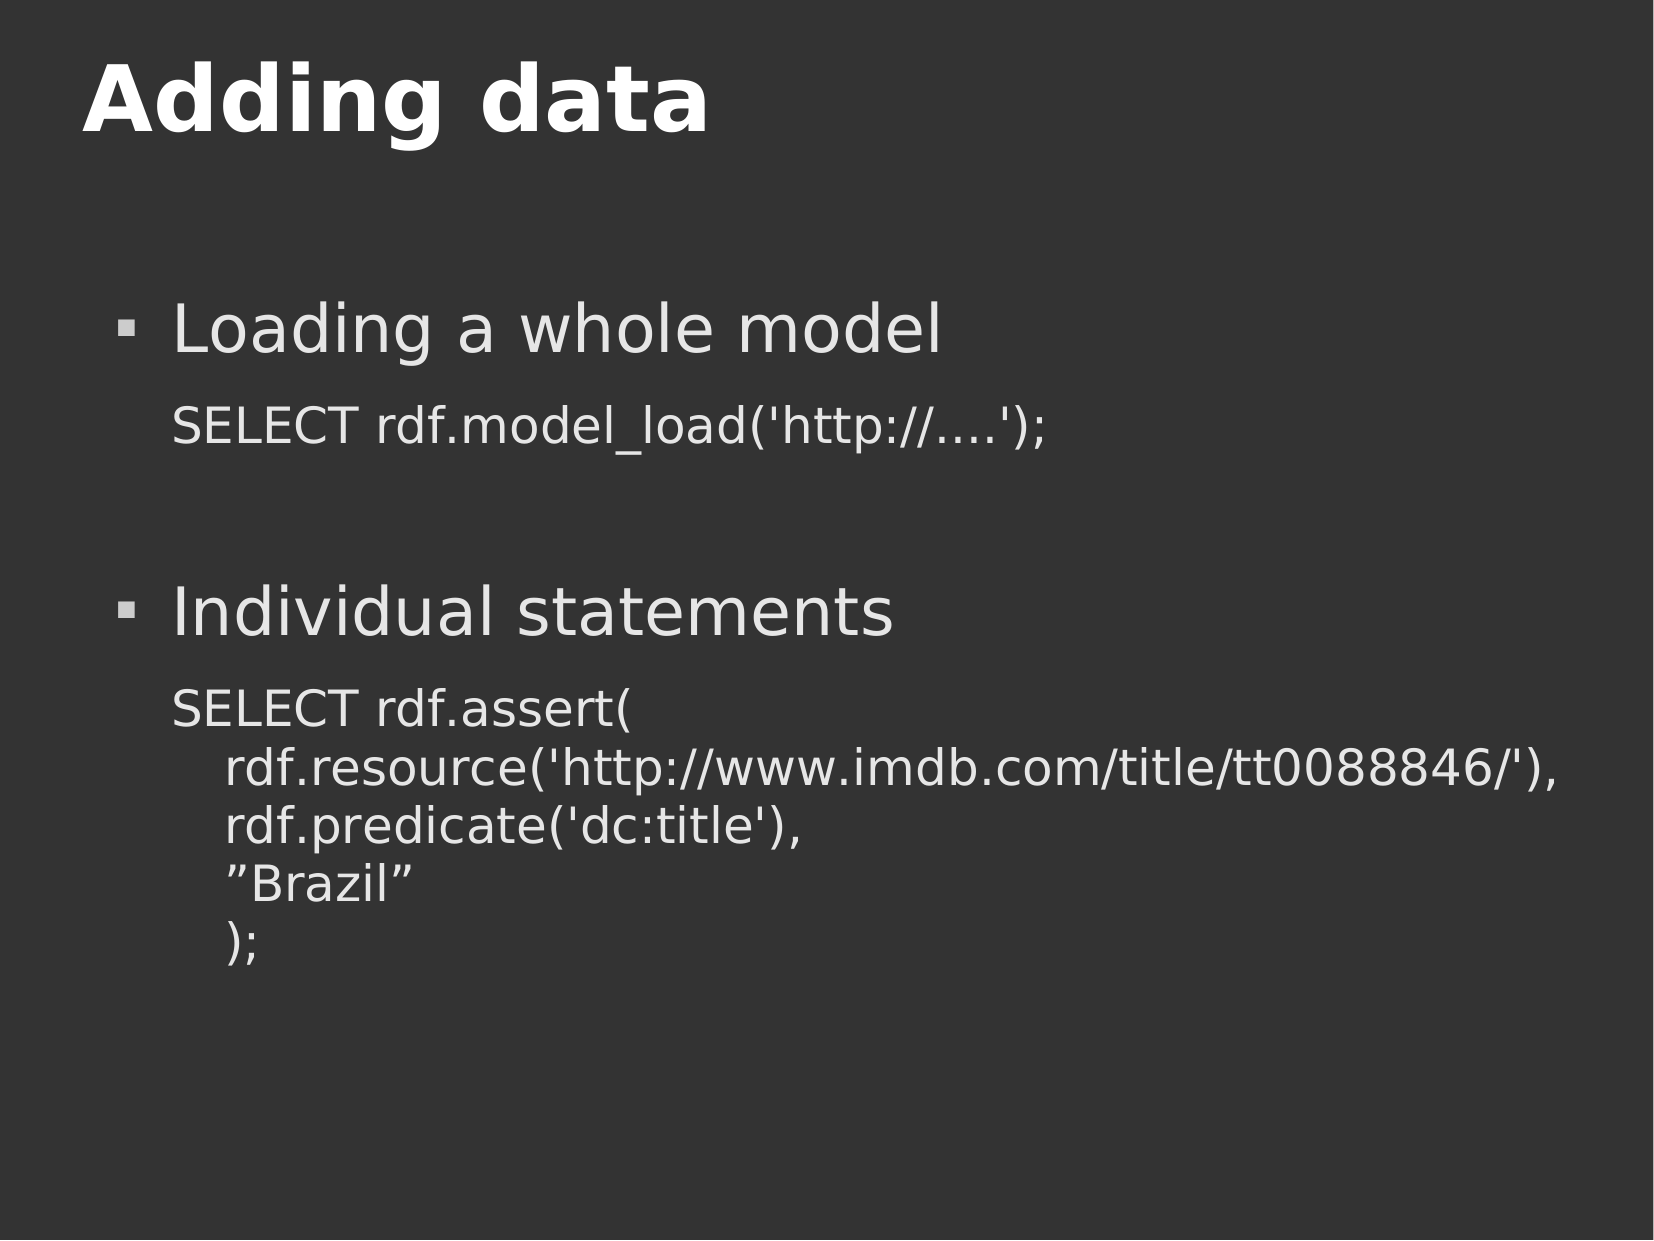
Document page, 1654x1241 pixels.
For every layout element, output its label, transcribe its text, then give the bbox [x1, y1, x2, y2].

list Loading a whole model SELECT rdf.model_load('http://....'); Individual statements SELECT rdf.assert( rdf.resource('http://www.imdb.com/title/tt0088846/'), rdf.predicate('dc:title'), ”Brazil” ); [82, 290, 1571, 1094]
title Adding data [82, 46, 1571, 154]
